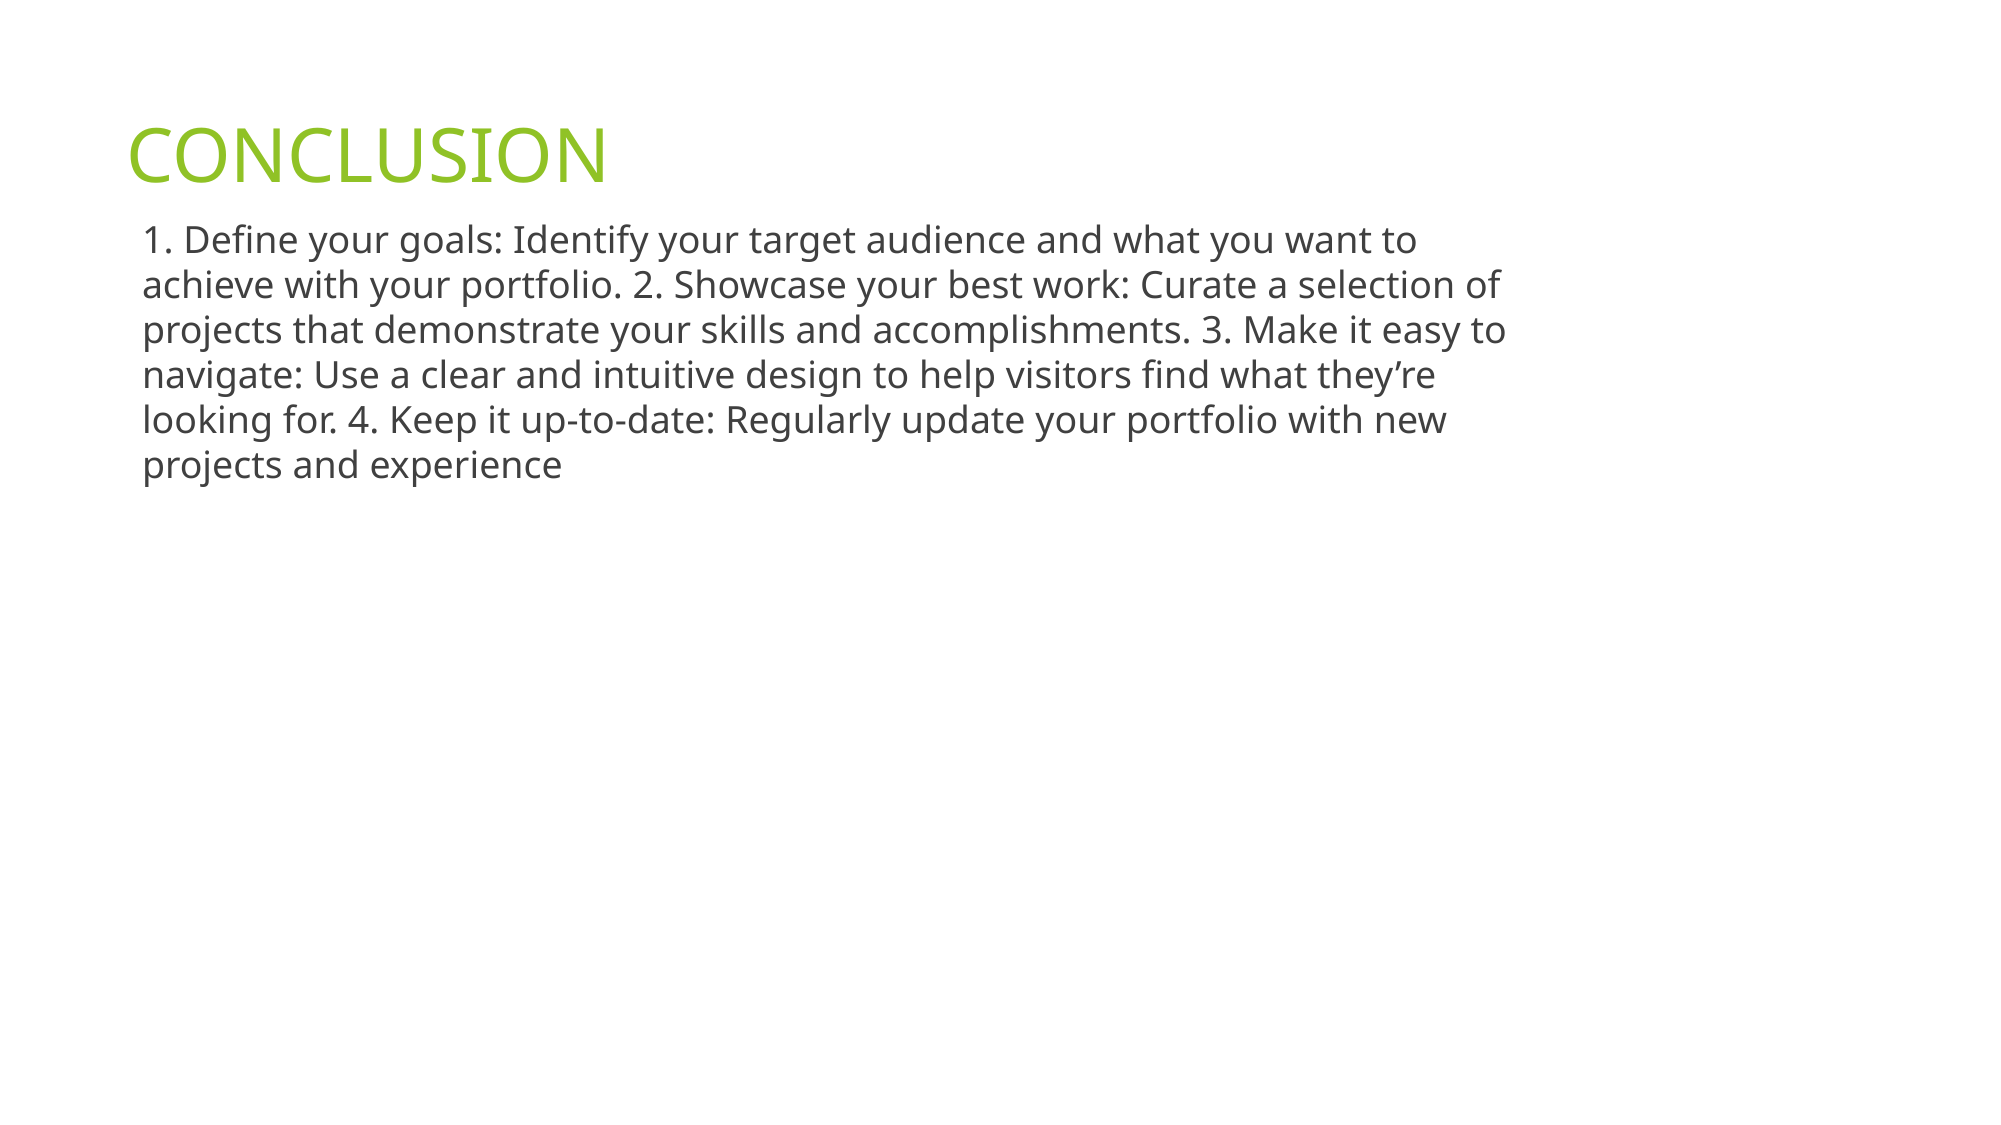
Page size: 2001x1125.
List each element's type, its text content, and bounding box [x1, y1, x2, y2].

title CONCLUSION [111, 99, 1522, 317]
list 1. Define your goals: Identify your target audience and what you want to achieve with your portfolio. 2. Showcase your best work: Curate a selection of projects that demonstrate your skills and accomplishments. 3. Make it easy to navigate: Use a clear and intuitive design to help visitors find what they’re looking for. 4. Keep it up-to-date: Regularly update your portfolio with new projects and experience [127, 208, 1538, 845]
